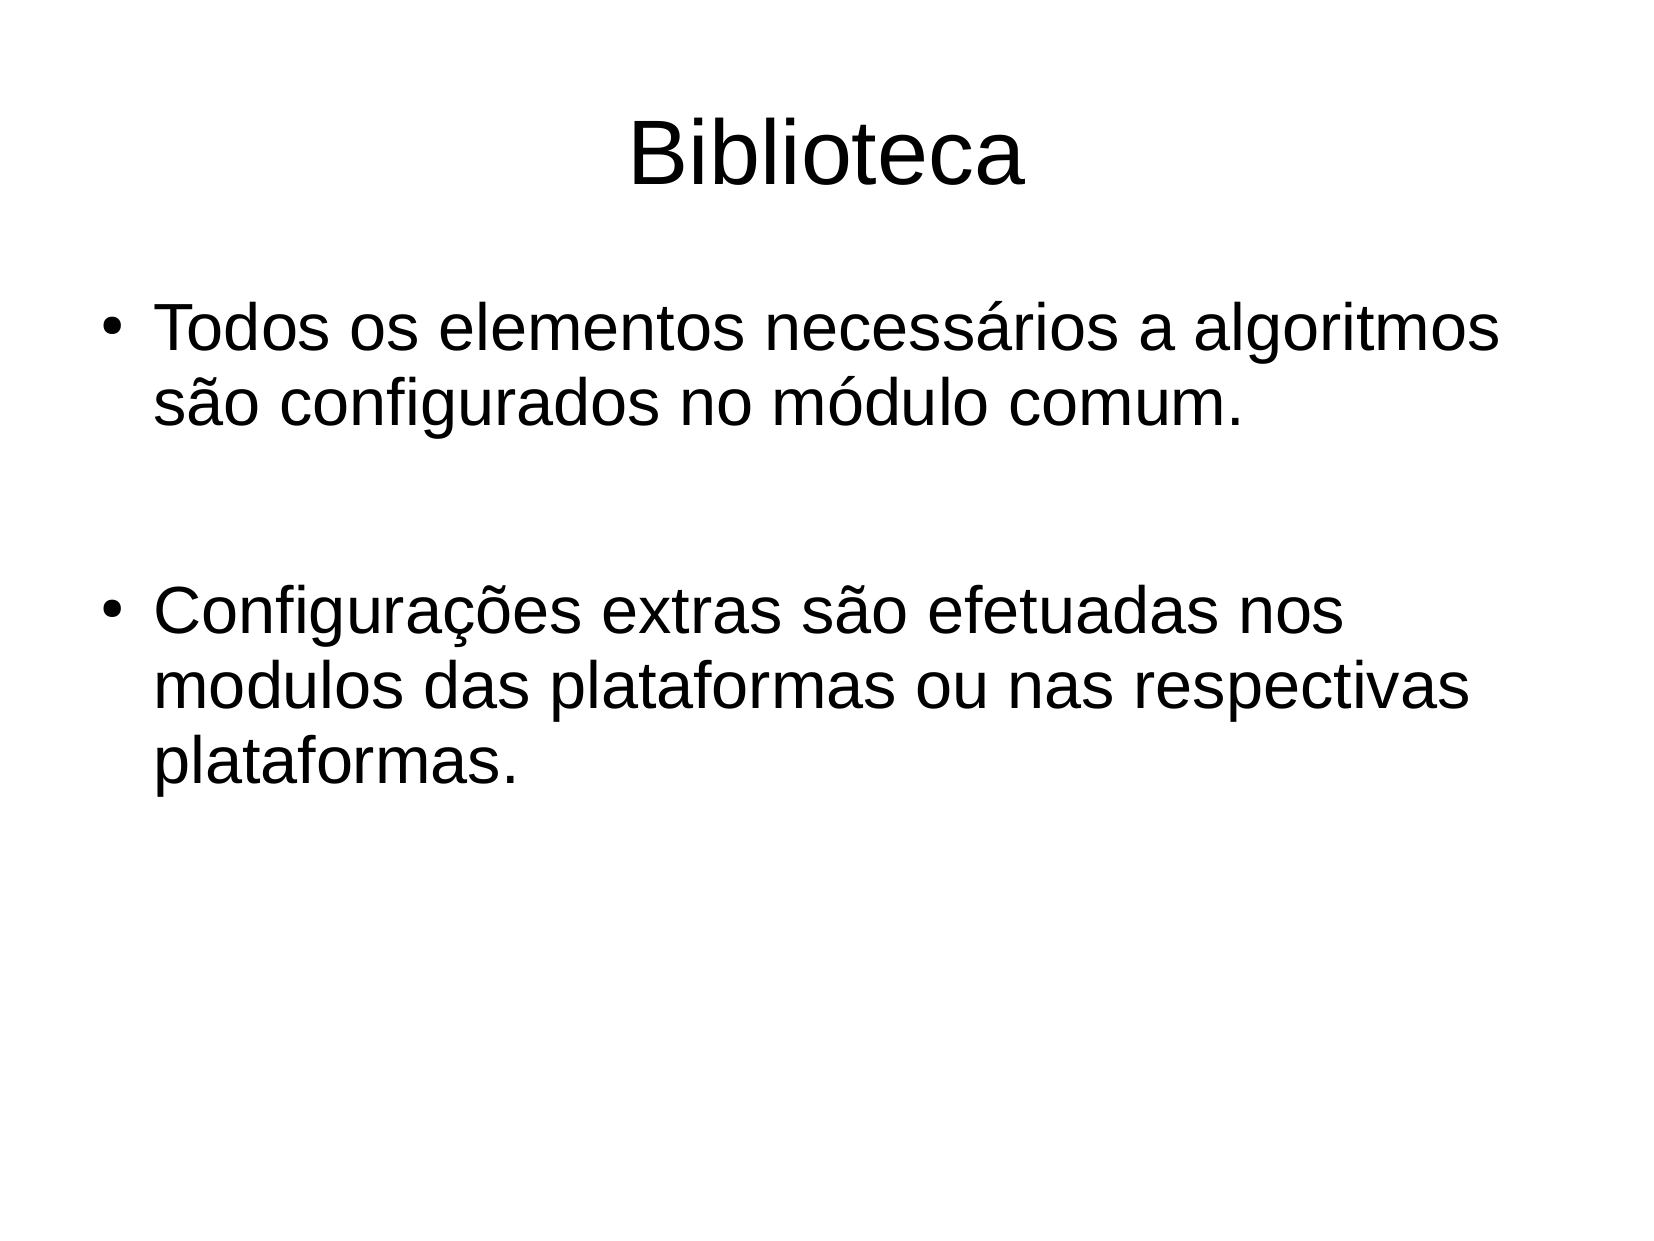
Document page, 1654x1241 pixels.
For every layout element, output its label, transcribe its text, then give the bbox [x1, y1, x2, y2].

list Todos os elementos necessários a algoritmos são configurados no módulo comum. Configurações extras são efetuadas nos modulos das plataformas ou nas respectivas plataformas. [82, 290, 1571, 1010]
title Biblioteca [82, 49, 1571, 257]
